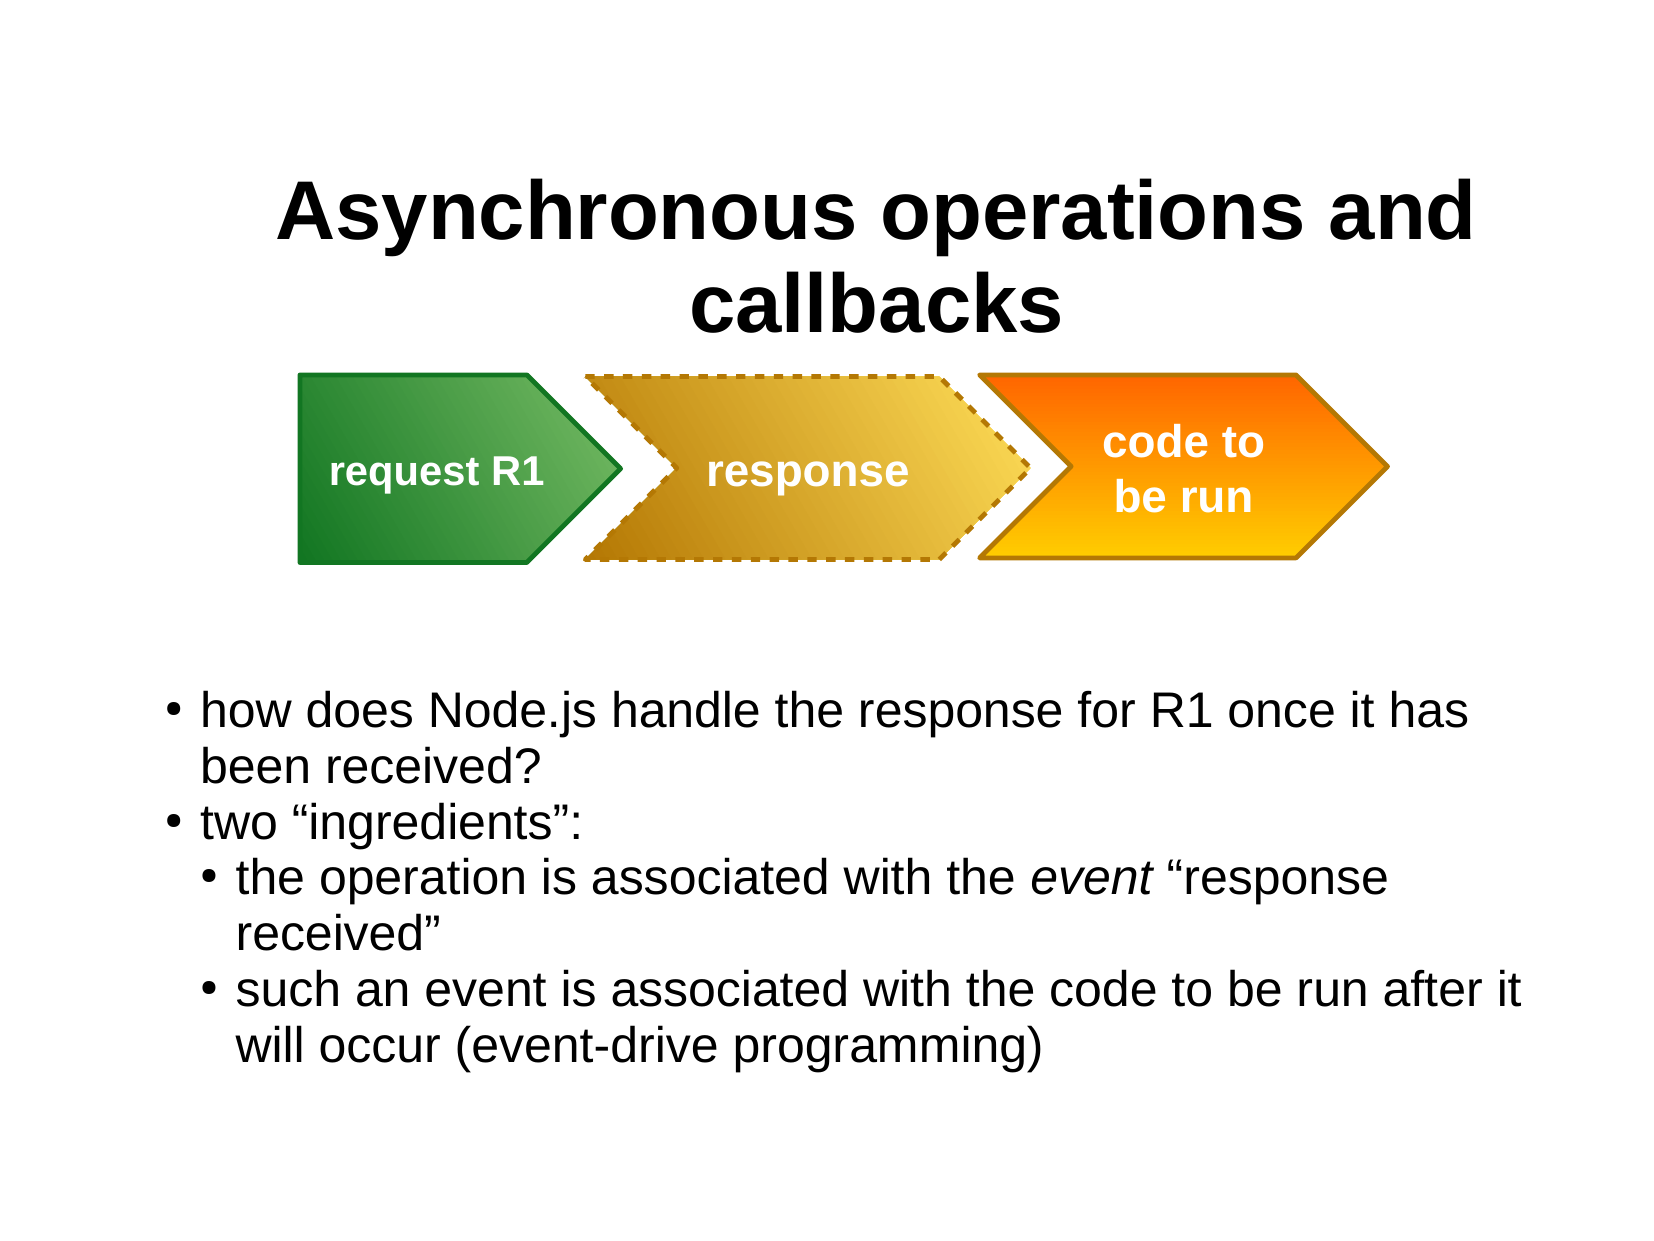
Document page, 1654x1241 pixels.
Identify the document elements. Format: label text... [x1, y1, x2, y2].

text_box request R1 [299, 374, 621, 563]
text_box response [585, 376, 1031, 560]
text_box Asynchronous operations and callbacks [188, 208, 1565, 302]
text_box how does Node.js handle the response for R1 once it has been received? two “ingredients”: the operation is associated with the event “response received” such an event is associated with the code to be run after it will occur (event-drive programming) [150, 675, 1606, 1136]
text_box code to be run [979, 374, 1388, 558]
